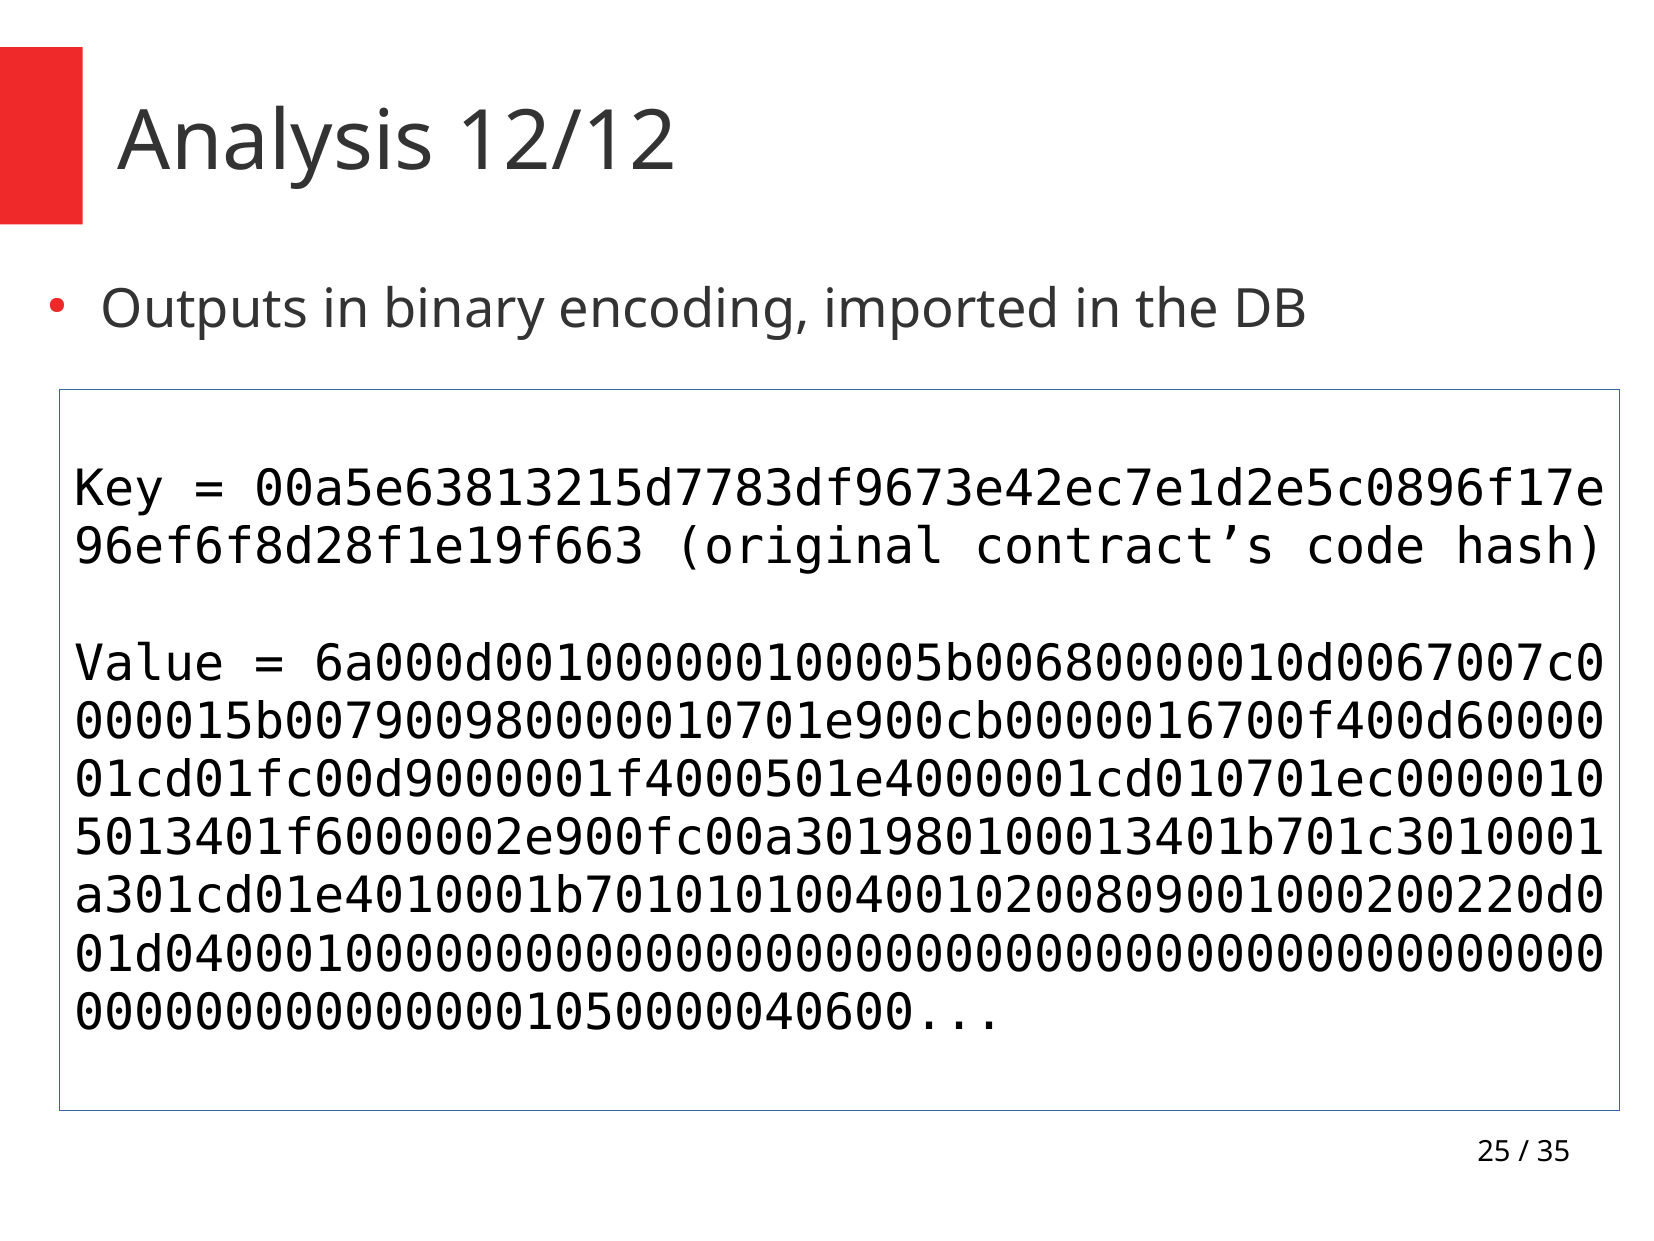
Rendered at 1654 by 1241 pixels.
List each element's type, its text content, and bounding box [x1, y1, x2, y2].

list Outputs in binary encoding, imported in the DB [29, 270, 1620, 376]
title Analysis 12/12 [117, 33, 1571, 241]
text_box Key = 00a5e63813215d7783df9673e42ec7e1d2e5c0896f17e 96ef6f8d28f1e19f663 (original contract’s code hash) Value = 6a000d001000000100005b00680000010d0067007c0 000015b007900980000010701e900cb0000016700f400d6000001cd01fc00d9000001f4000501e4000001cd010701ec00000105013401f6000002e900fc00a301980100013401b701c3010001a301cd01e4010001b70101010040010200809001000200220d001d0400010000000000000000000000000000000000000000000000000000000001050000040600... [59, 389, 1620, 1111]
